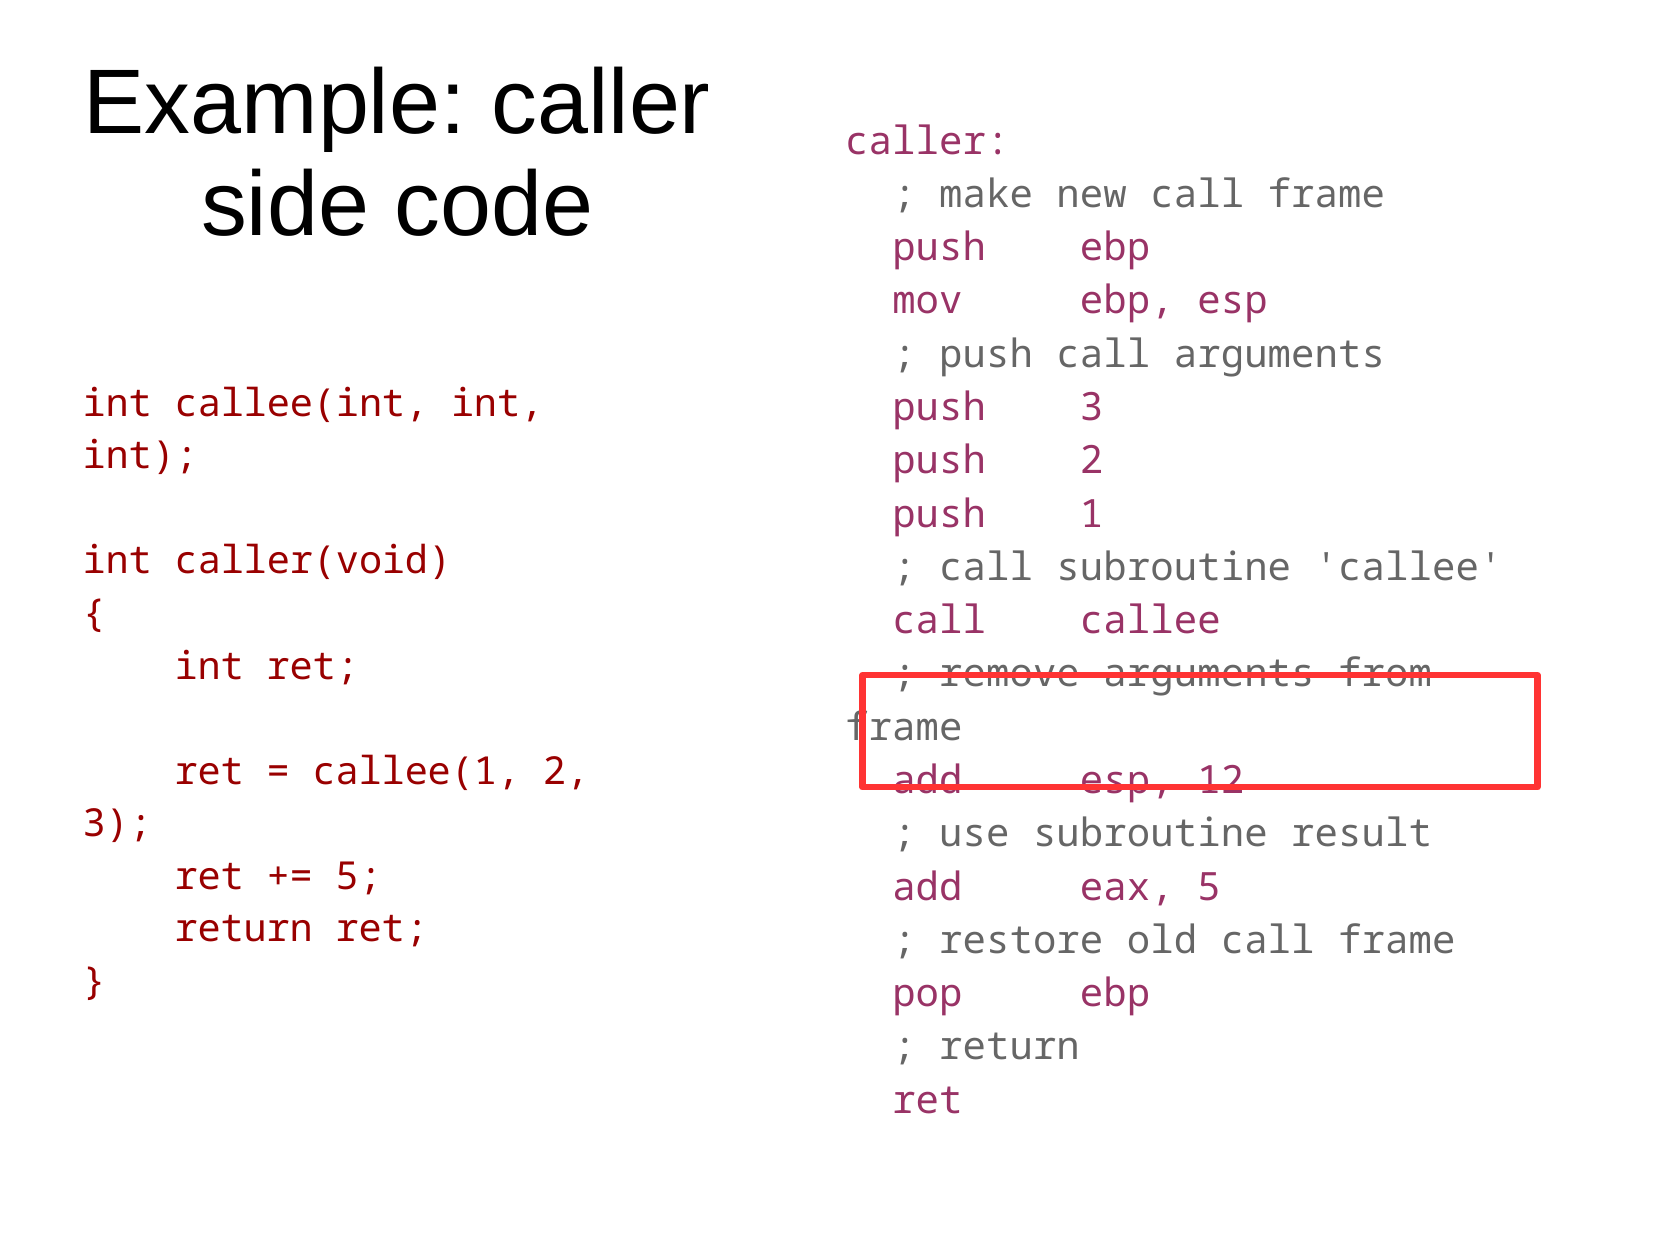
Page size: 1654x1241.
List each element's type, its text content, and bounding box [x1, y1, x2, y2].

list caller: ; make new call frame push ebp mov ebp, esp ; push call arguments push 3 push 2 push 1 ; call subroutine 'callee' call callee ; remove arguments from frame add esp, 12 ; use subroutine result add eax, 5 ; restore old call frame pop ebp ; return ret [845, 112, 1572, 1126]
title Example: caller side code [82, 49, 713, 257]
list int callee(int, int, int); int caller(void) { int ret; ret = callee(1, 2, 3); ret += 5; return ret; } [82, 375, 638, 1010]
